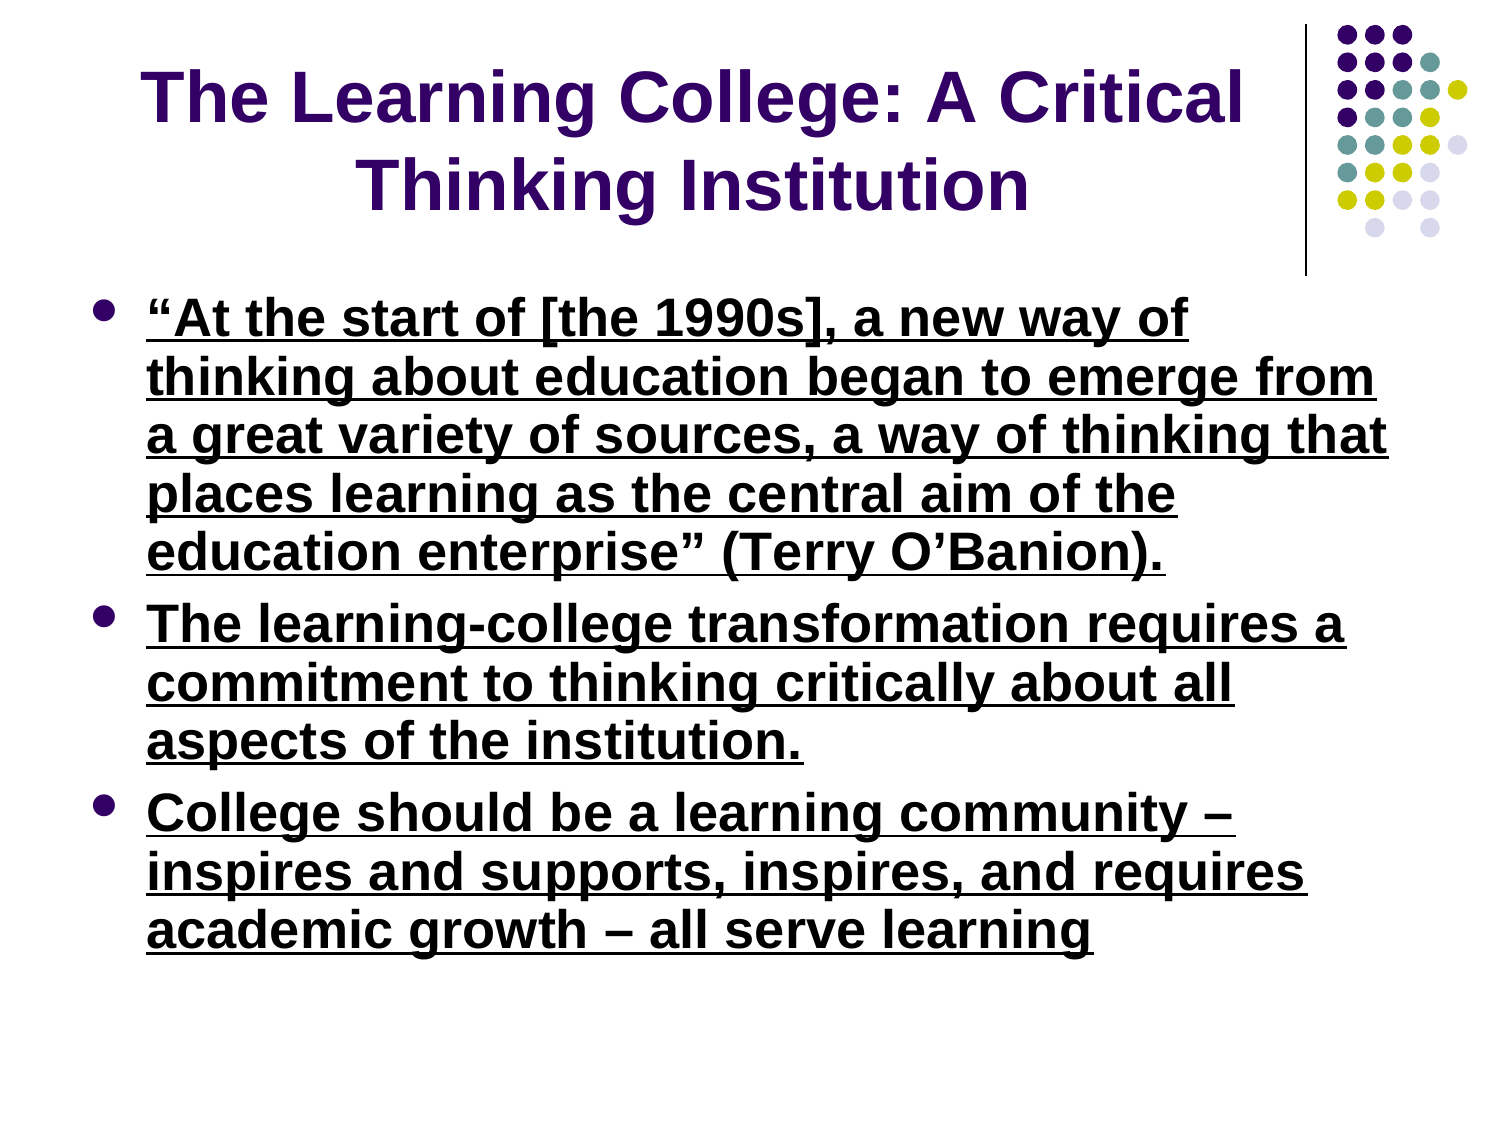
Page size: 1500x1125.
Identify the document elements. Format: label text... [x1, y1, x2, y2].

title The Learning College: A Critical Thinking Institution [74, 20, 1313, 233]
list “At the start of [the 1990s], a new way of thinking about education began to emerge from a great variety of sources, a way of thinking that places learning as the central aim of the education enterprise” (Terry O’Banion). The learning-college transformation requires a commitment to thinking critically about all aspects of the institution. College should be a learning community – inspires and supports, inspires, and requires academic growth – all serve learning [75, 282, 1426, 1006]
